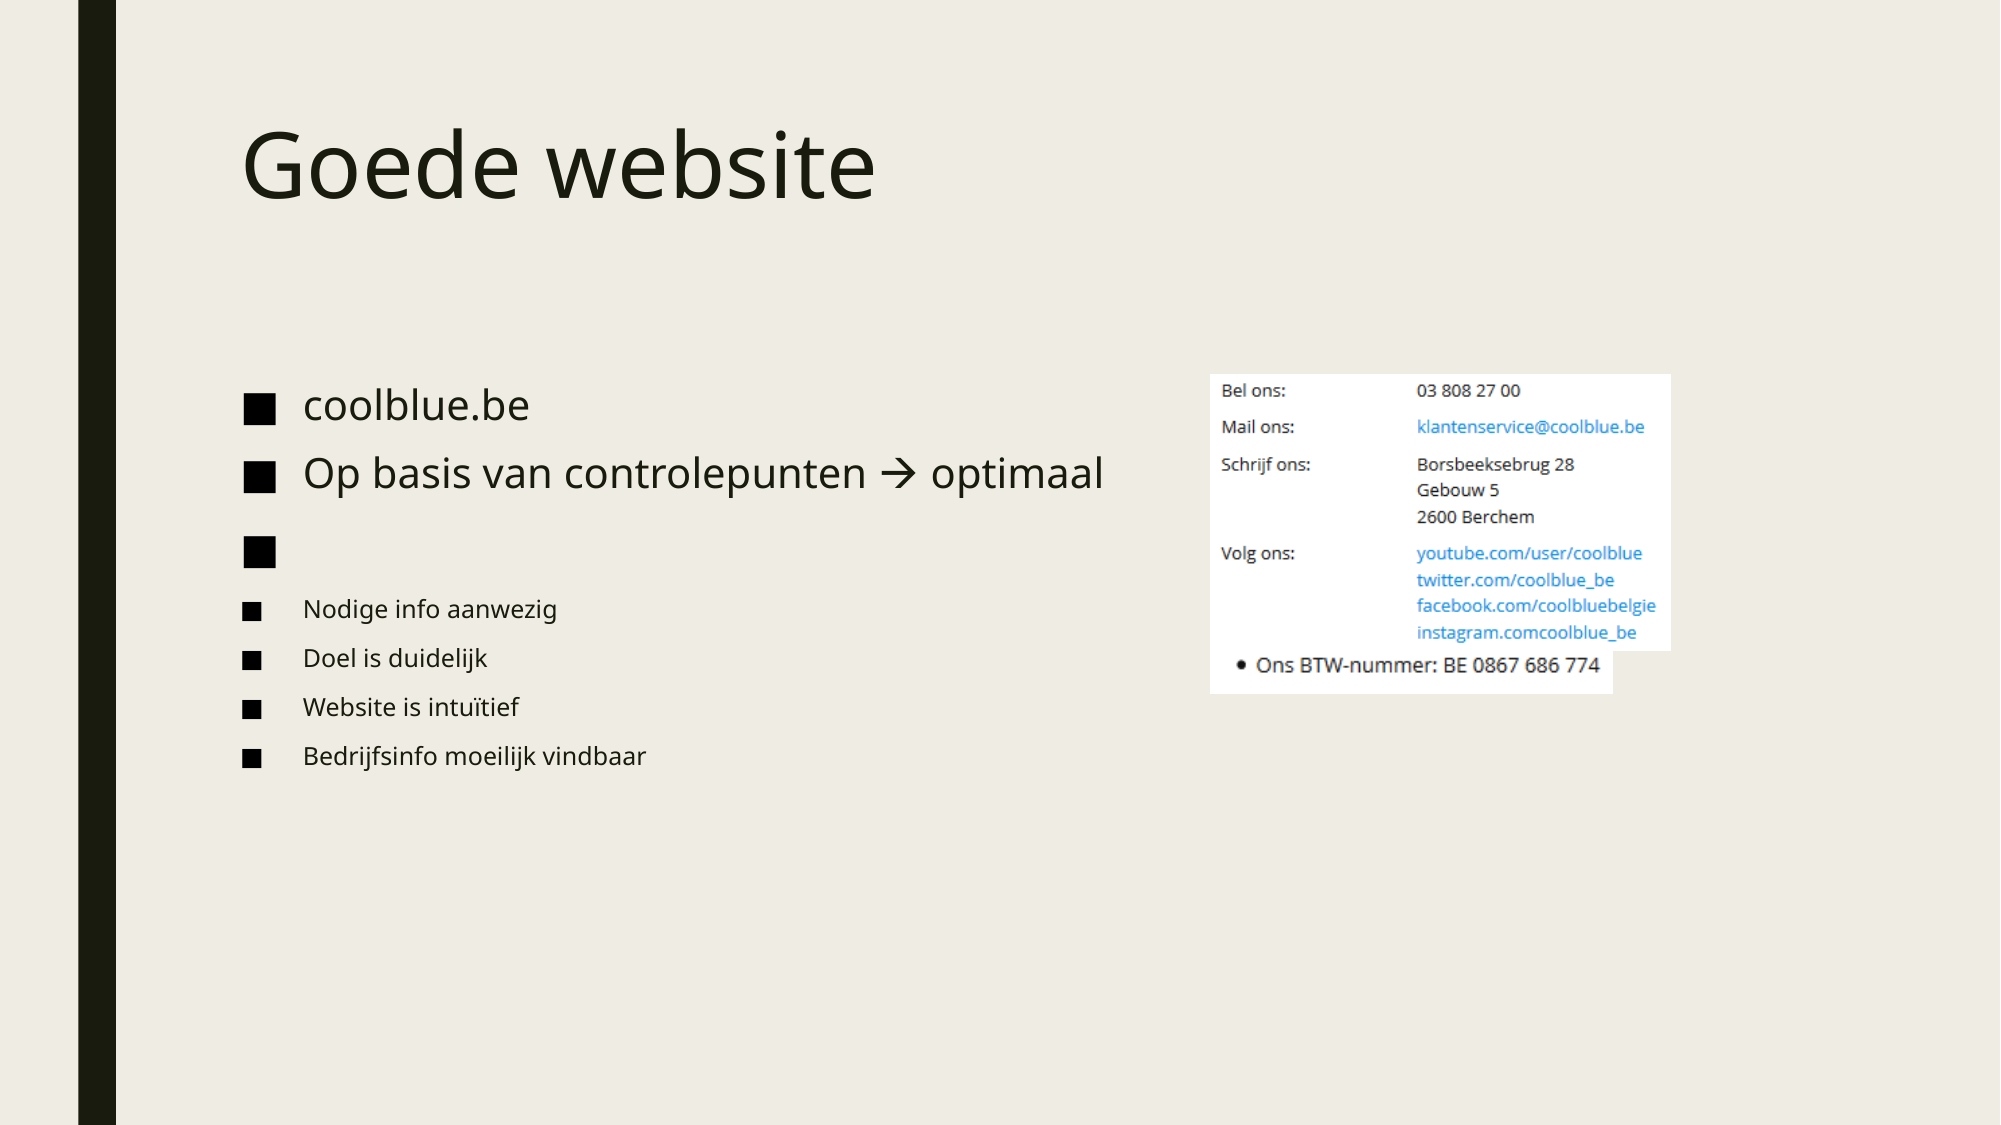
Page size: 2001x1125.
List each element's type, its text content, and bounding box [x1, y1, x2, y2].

title Goede website [225, 112, 1801, 357]
list coolblue.be Op basis van controlepunten  optimaal Nodige info aanwezig Doel is duidelijk Website is intuïtief Bedrijfsinfo moeilijk vindbaar [225, 375, 1801, 963]
picture [1210, 375, 1671, 694]
